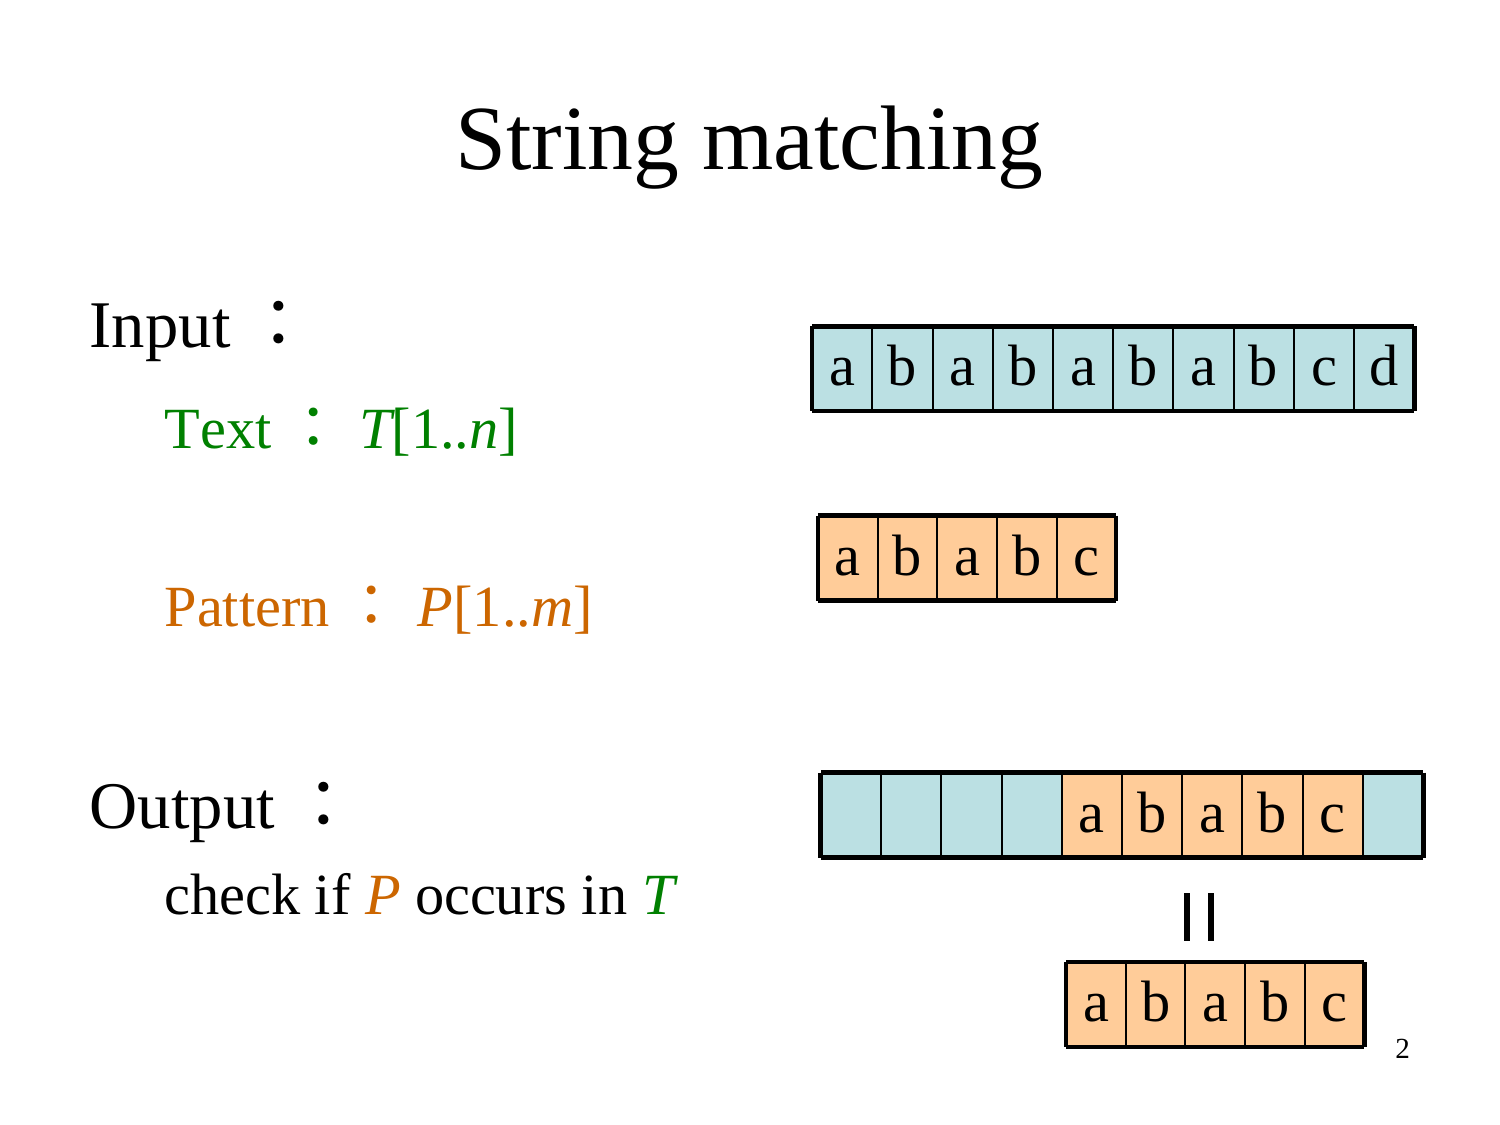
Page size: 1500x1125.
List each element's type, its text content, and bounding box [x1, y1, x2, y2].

text_box [823, 775, 880, 855]
text_box b [1127, 964, 1184, 1045]
text_box a [938, 518, 996, 598]
text_box c [1306, 964, 1362, 1045]
text_box b [1246, 964, 1304, 1045]
text_box c [1295, 329, 1353, 409]
text_box b [879, 518, 936, 598]
text_box [942, 775, 1001, 855]
text_box a [814, 329, 871, 409]
text_box c [1058, 518, 1114, 598]
text_box [882, 775, 940, 855]
text_box b [998, 518, 1056, 598]
text_box a [1174, 329, 1233, 409]
text_box b [1243, 775, 1302, 855]
text_box [1364, 775, 1421, 855]
text_box c [1304, 775, 1362, 855]
text_box [1003, 775, 1061, 855]
text_box a [934, 329, 992, 409]
text_box d [1355, 329, 1412, 409]
text_box a [1183, 775, 1241, 855]
text_box a [1068, 964, 1125, 1045]
text_box a [820, 518, 877, 598]
text_box b [1235, 329, 1293, 409]
list Input： Text：T[1..n] Pattern：P[1..m] Output： check if P occurs in T [75, 262, 1426, 1006]
text_box a [1054, 329, 1112, 409]
text_box b [1114, 329, 1172, 409]
text_box a [1186, 964, 1244, 1045]
title String matching [75, 45, 1426, 233]
text_box b [994, 329, 1052, 409]
text_box b [1123, 775, 1181, 855]
text_box a [1063, 775, 1121, 855]
text_box b [873, 329, 932, 409]
